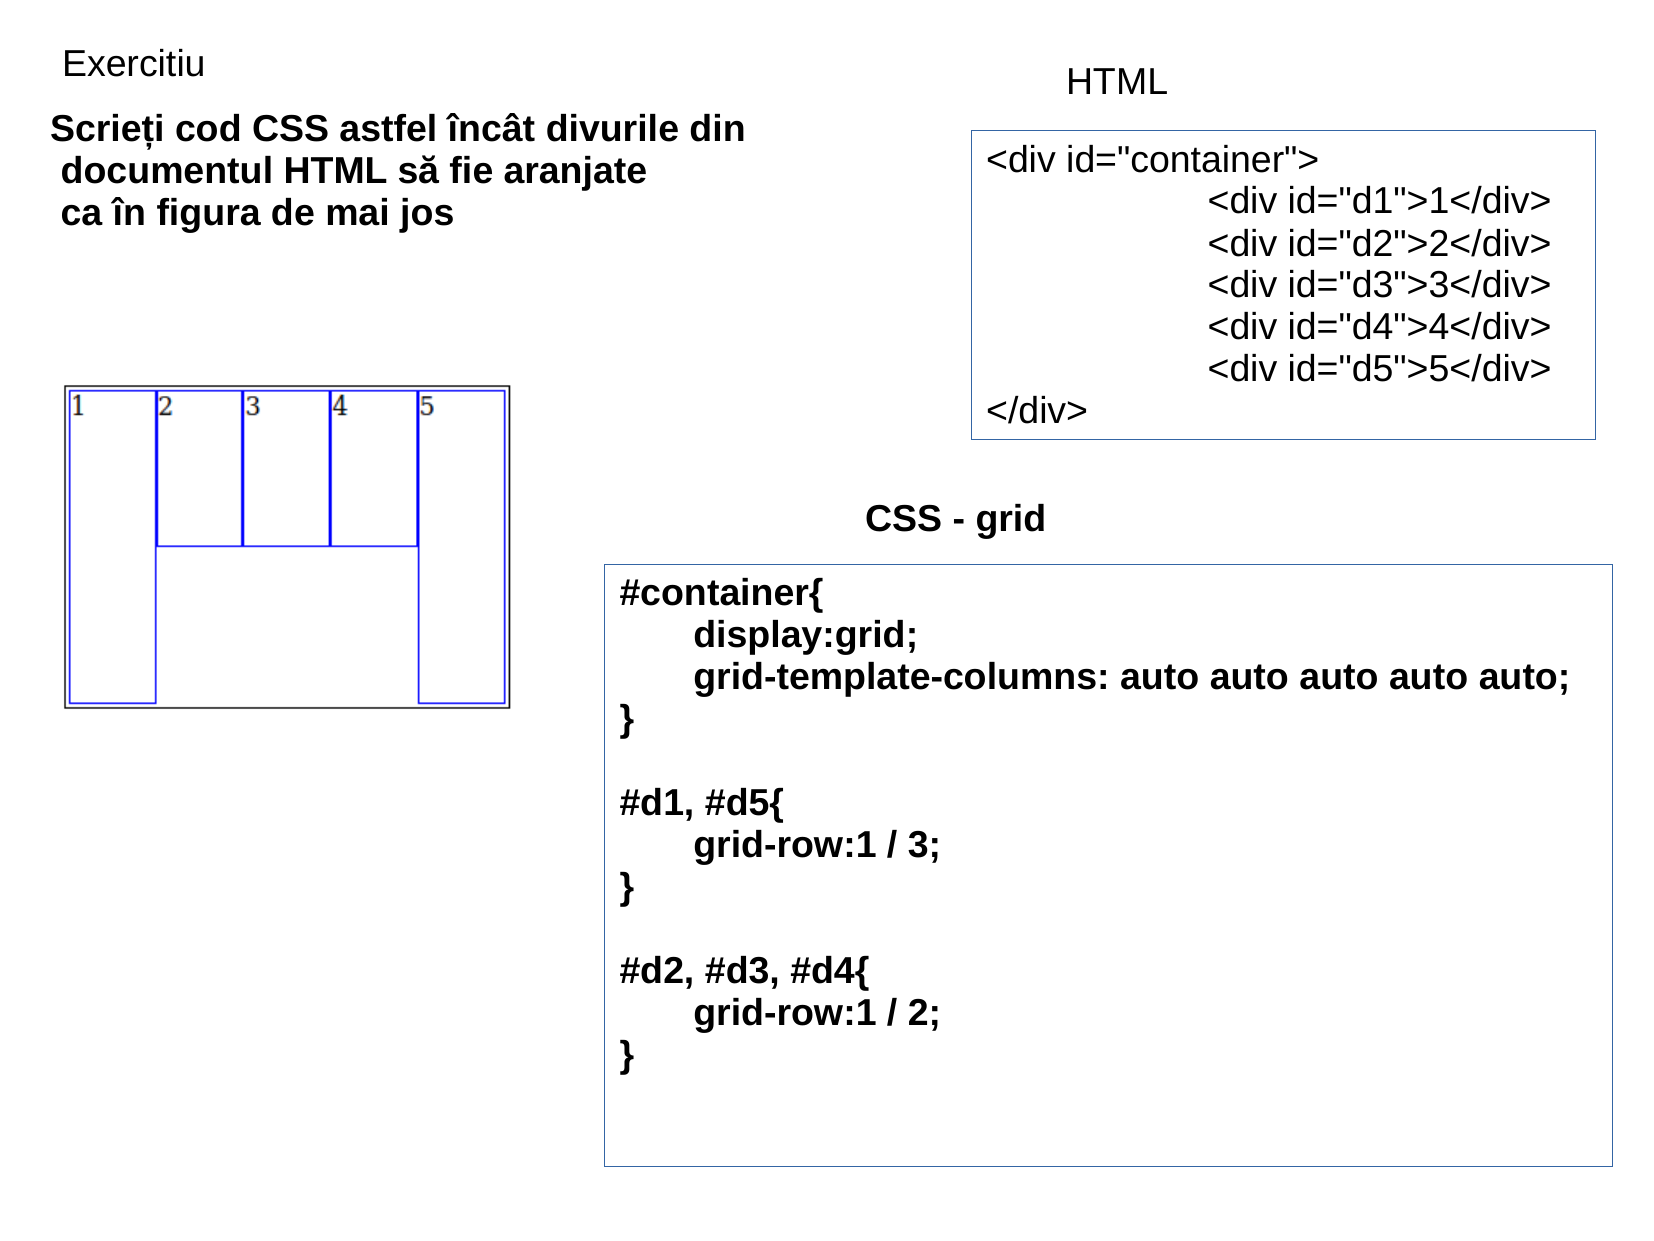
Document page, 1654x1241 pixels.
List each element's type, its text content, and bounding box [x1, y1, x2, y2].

text_box <div id="container"> <div id="d1">1</div> <div id="d2">2</div> <div id="d3">3</div> <div id="d4">4</div> <div id="d5">5</div> </div> [971, 130, 1596, 440]
text_box CSS - grid [850, 490, 1062, 547]
text_box Exercitiu [47, 35, 221, 93]
picture [52, 373, 559, 753]
text_box HTML [1051, 53, 1183, 110]
text_box #container{ display:grid; grid-template-columns: auto auto auto auto auto; } #d1, #d5{ grid-row:1 / 3; } #d2, #d3, #d4{ grid-row:1 / 2; } [604, 564, 1613, 1167]
text_box Scrieți cod CSS astfel încât divurile din documentul HTML să fie aranjate ca în figura de mai jos [35, 100, 762, 242]
